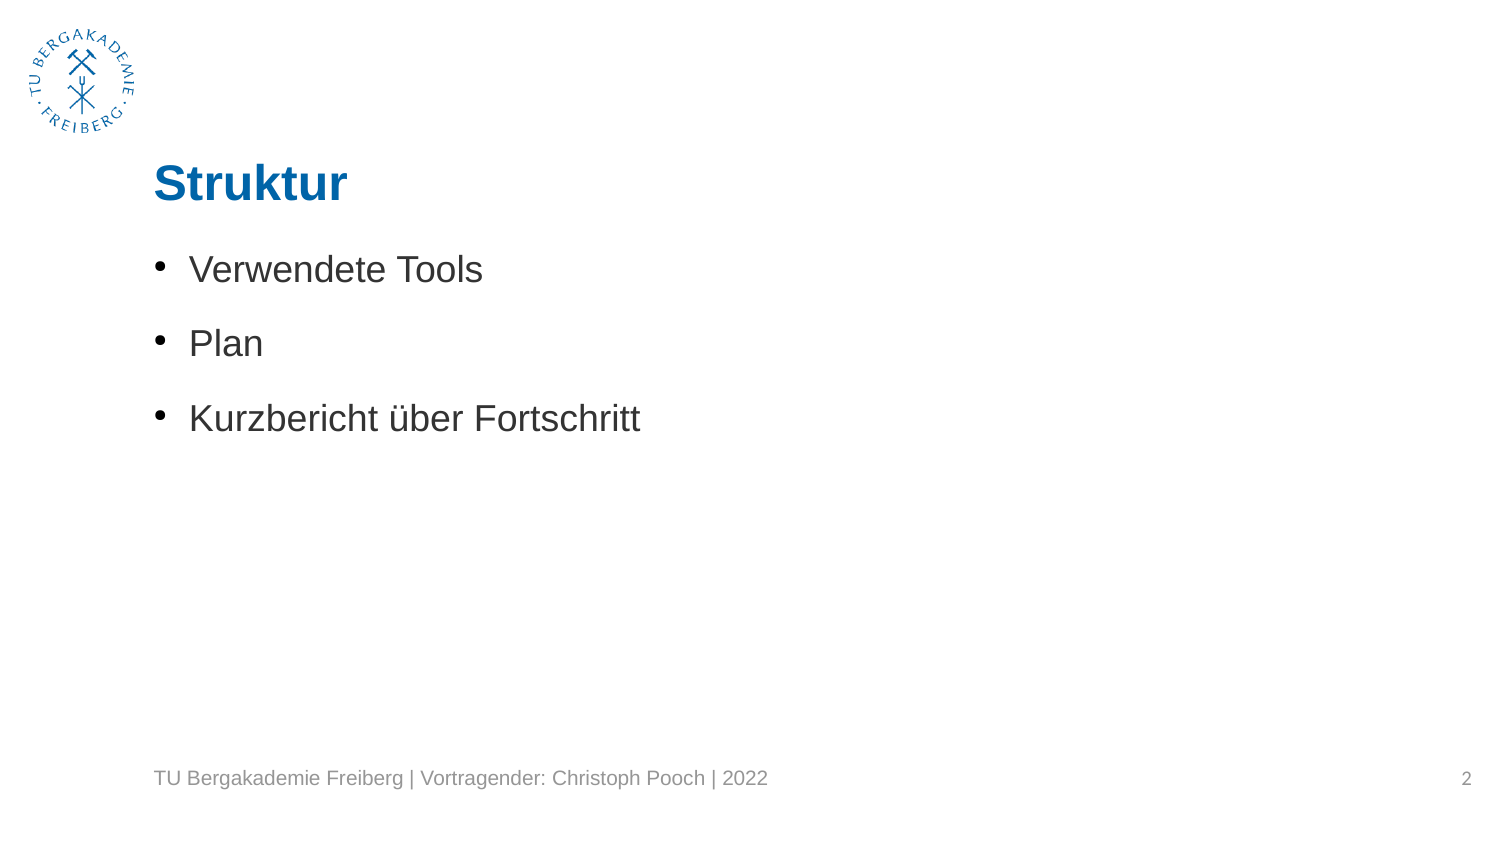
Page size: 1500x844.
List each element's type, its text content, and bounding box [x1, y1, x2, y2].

list Verwendete Tools Plan Kurzbericht über Fortschritt [153, 244, 1353, 709]
picture [29, 29, 134, 133]
list Struktur [153, 150, 1353, 221]
footer TU Bergakademie Freiberg | Vortragender: Christoph Pooch | 2022 [153, 764, 1353, 824]
slide_number 3 [1352, 764, 1473, 825]
